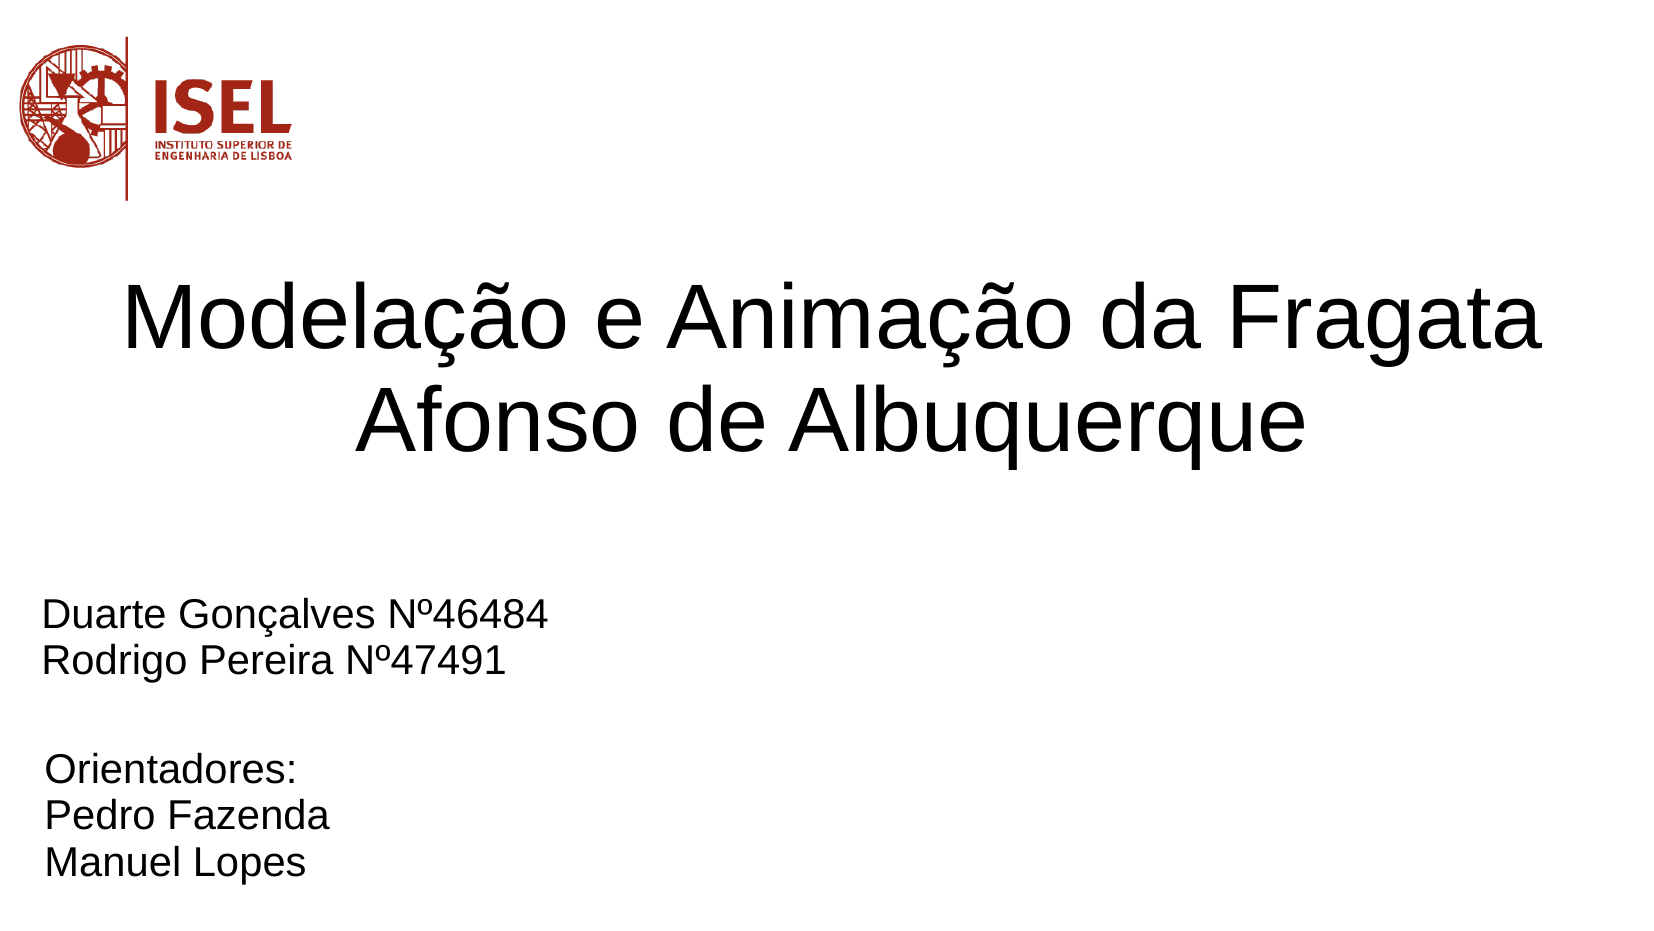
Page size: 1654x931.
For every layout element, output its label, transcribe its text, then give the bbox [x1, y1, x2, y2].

picture [13, 25, 296, 211]
text_box Orientadores: Pedro Fazenda Manuel Lopes [29, 738, 562, 893]
title Modelação e Animação da Fragata Afonso de Albuquerque [88, 265, 1577, 471]
list Duarte Gonçalves Nº46484 Rodrigo Pereira Nº47491 [0, 590, 709, 709]
